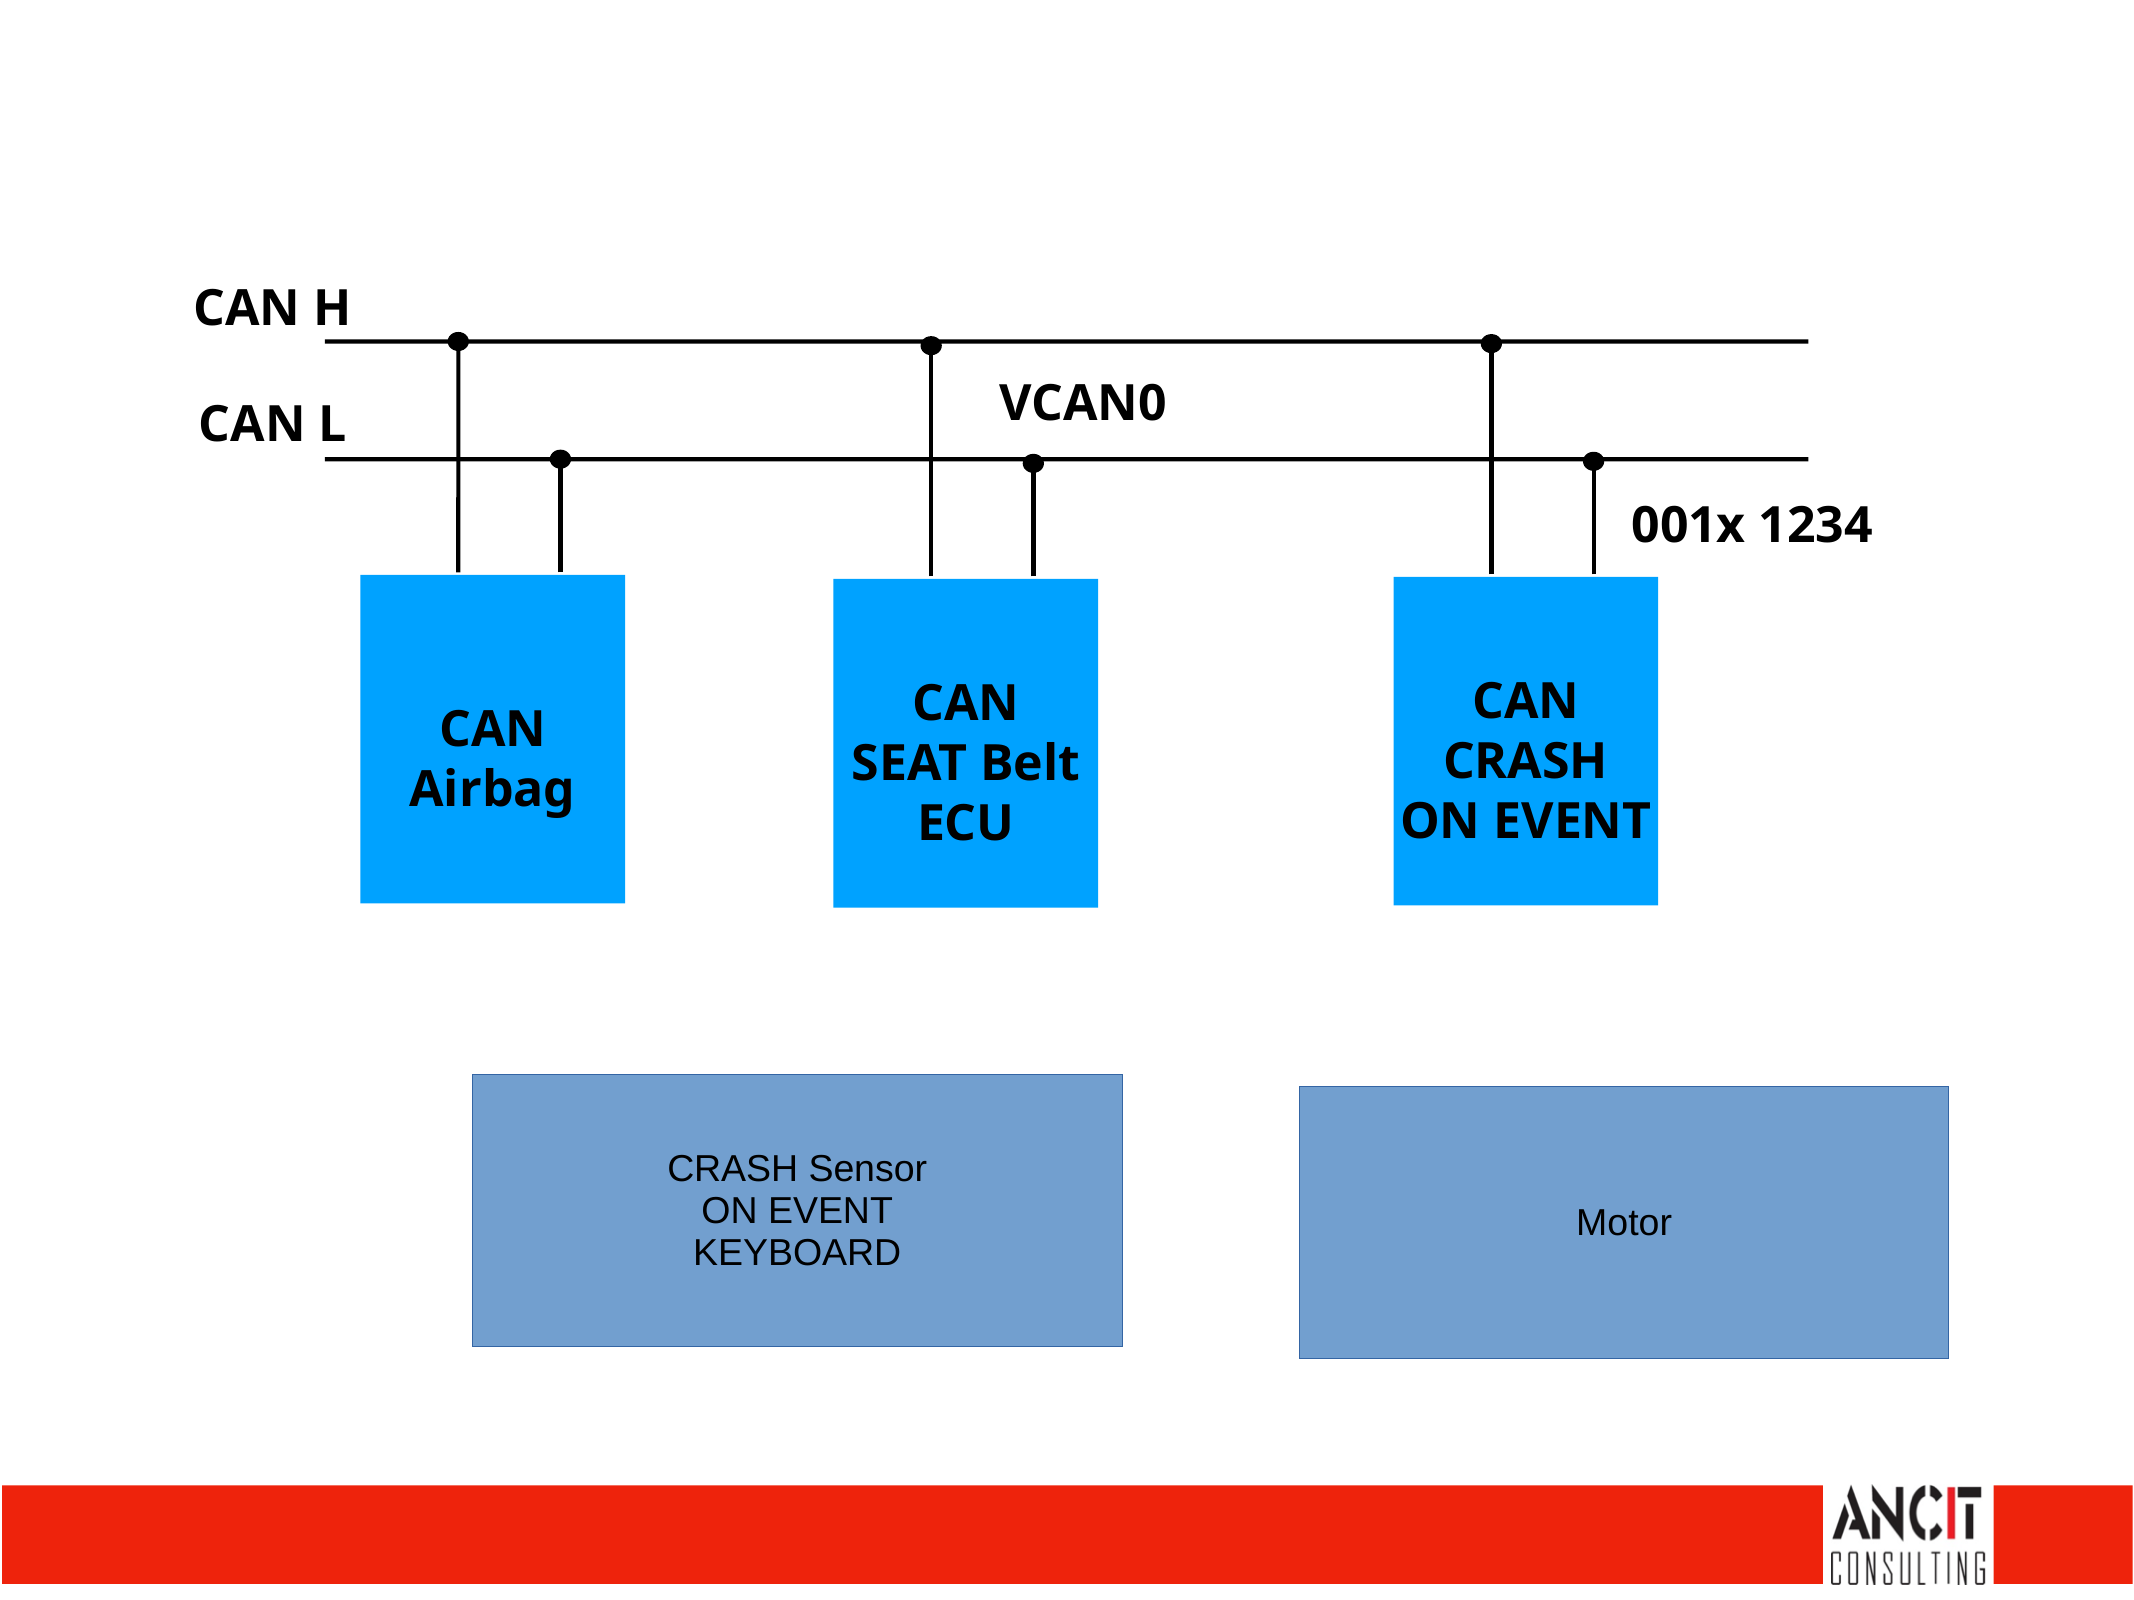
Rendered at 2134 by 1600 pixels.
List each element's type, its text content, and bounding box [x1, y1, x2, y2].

picture [1831, 1484, 1986, 1585]
text_box CAN L [190, 382, 356, 460]
text_box [920, 336, 942, 356]
text_box [833, 578, 1099, 908]
text_box CAN H [185, 267, 361, 345]
text_box [1022, 453, 1044, 473]
text_box 001x 1234 [1623, 483, 1882, 561]
text_box CAN Airbag [401, 687, 585, 825]
text_box [1993, 1485, 2133, 1584]
text_box [1393, 857, 1659, 906]
text_box [447, 331, 469, 352]
text_box [1582, 451, 1605, 471]
text_box [360, 574, 626, 904]
text_box Motor [1299, 1086, 1949, 1359]
text_box [1393, 576, 1659, 659]
text_box [2, 1485, 1823, 1584]
text_box [549, 449, 572, 469]
text_box [1480, 334, 1503, 354]
text_box CRASH Sensor ON EVENT KEYBOARD [472, 1074, 1123, 1347]
text_box VCAN0 [991, 361, 1176, 439]
text_box CAN SEAT Belt ECU [843, 661, 1089, 859]
text_box CAN CRASH ON EVENT [1391, 659, 1661, 857]
